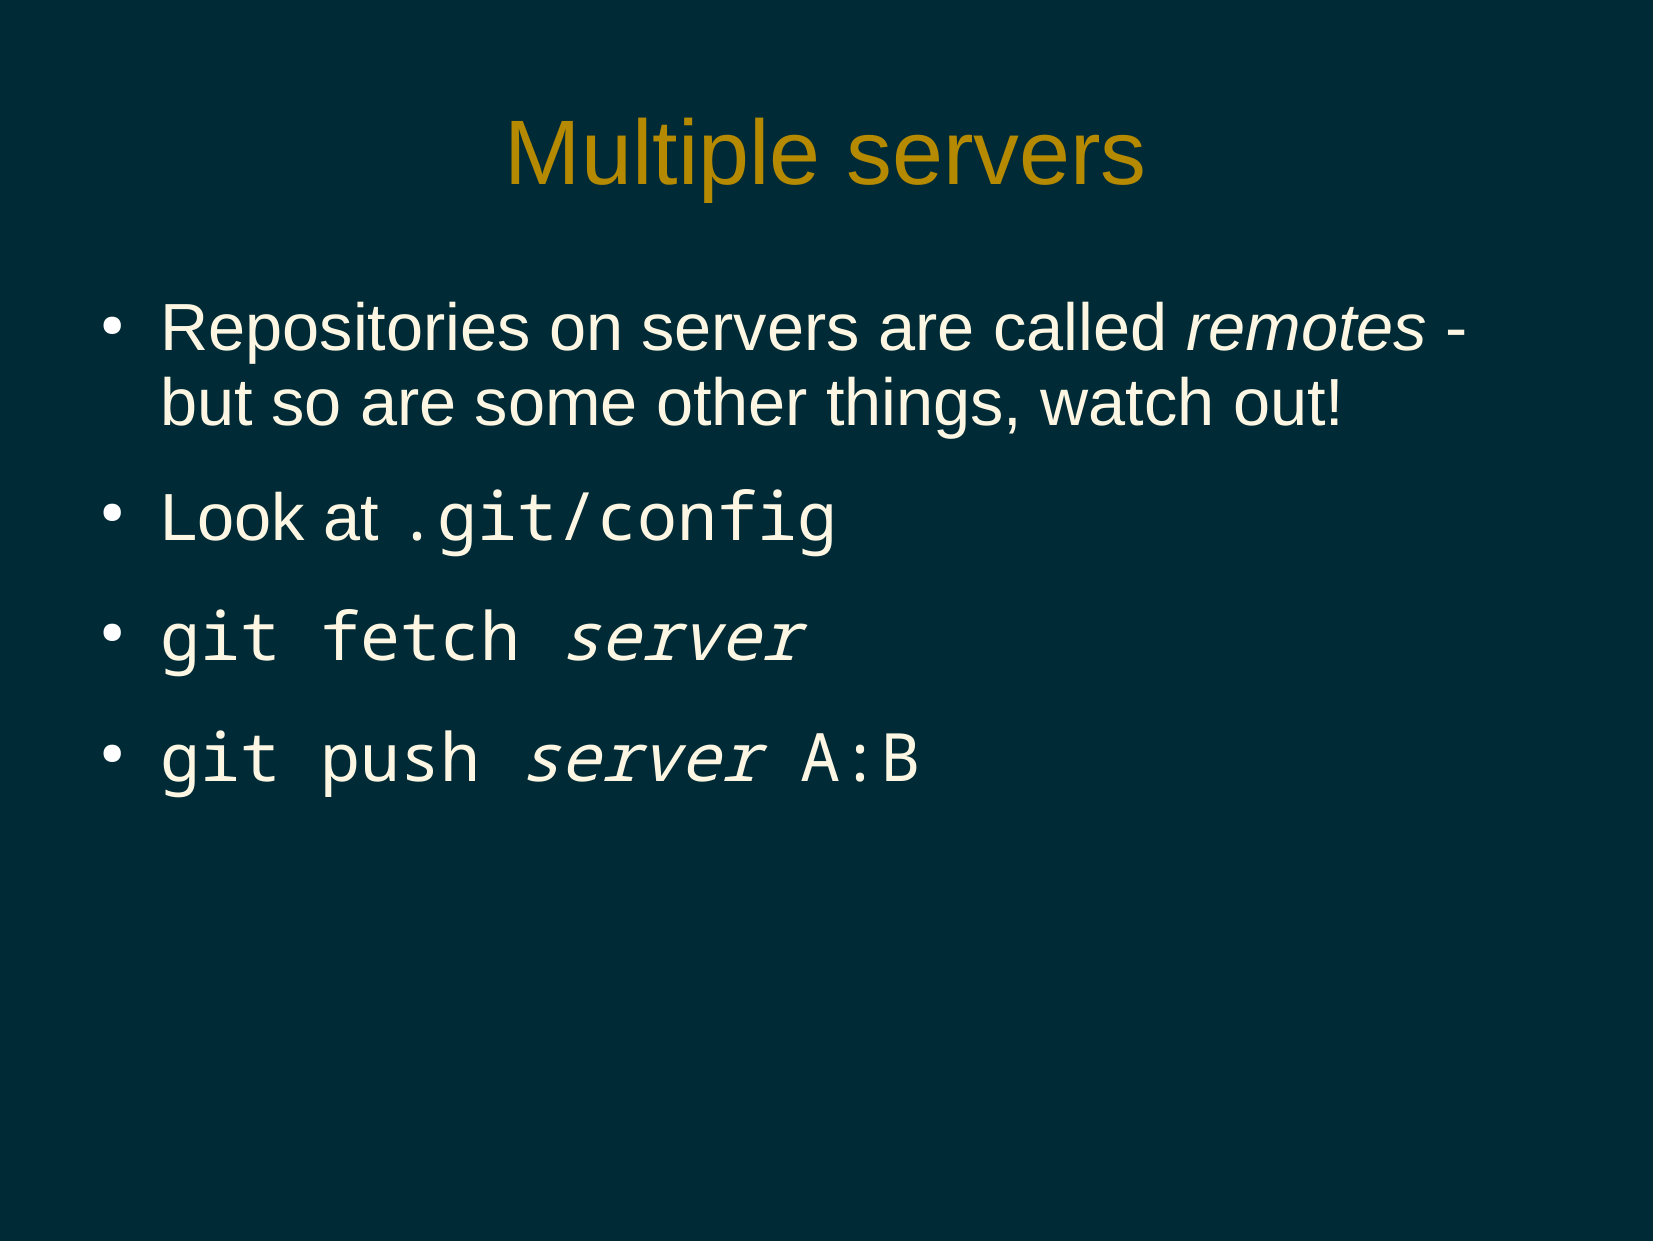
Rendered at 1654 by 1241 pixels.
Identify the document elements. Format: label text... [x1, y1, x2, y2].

title Multiple servers [82, 49, 1571, 257]
list Repositories on servers are called remotes - but so are some other things, watch out! Look at .git/config git fetch server git push server A:B [82, 290, 1571, 1109]
